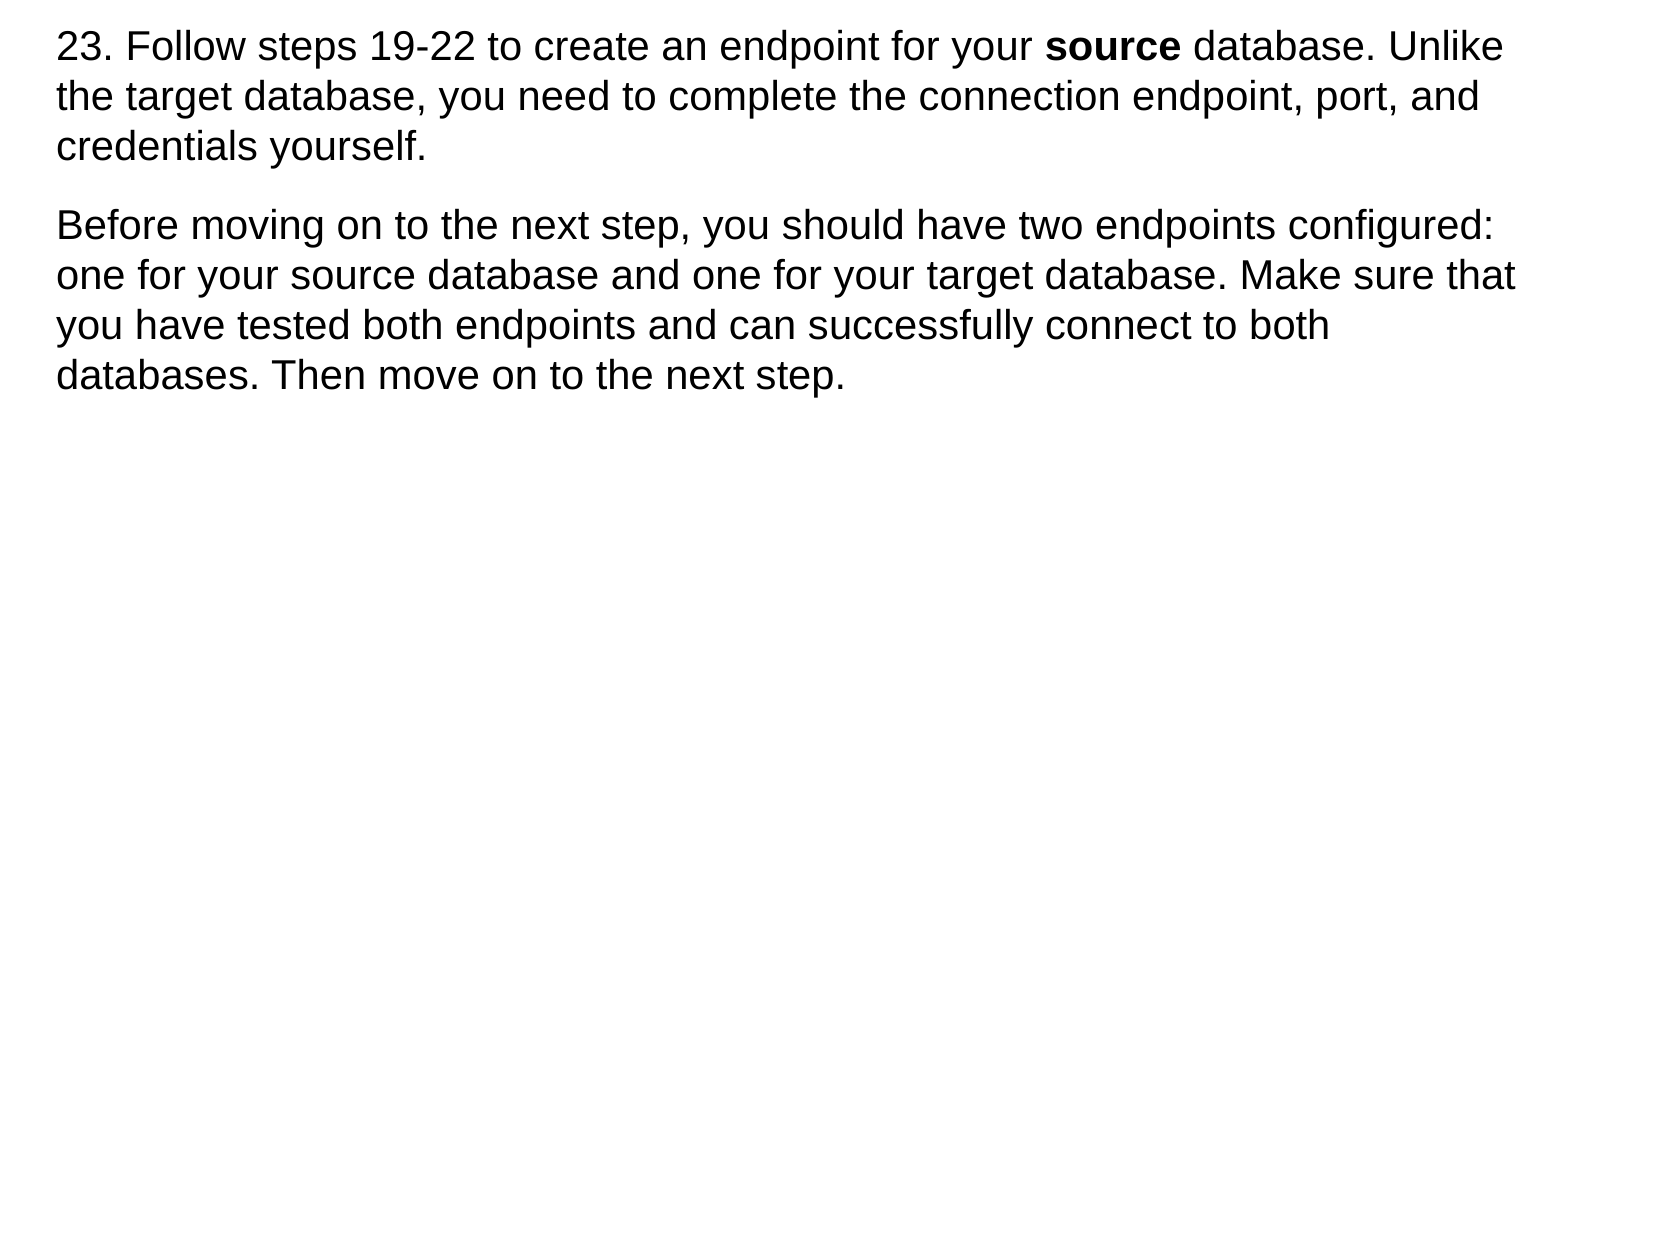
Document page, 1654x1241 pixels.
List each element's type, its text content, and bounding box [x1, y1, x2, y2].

text_box 23. Follow steps 19-22 to create an endpoint for your source database. Unlike the target database, you need to complete the connection endpoint, port, and credentials yourself. Before moving on to the next step, you should have two endpoints configured: one for your source database and one for your target database. Make sure that you have tested both endpoints and can successfully connect to both databases. Then move on to the next step. [55, 18, 1545, 368]
